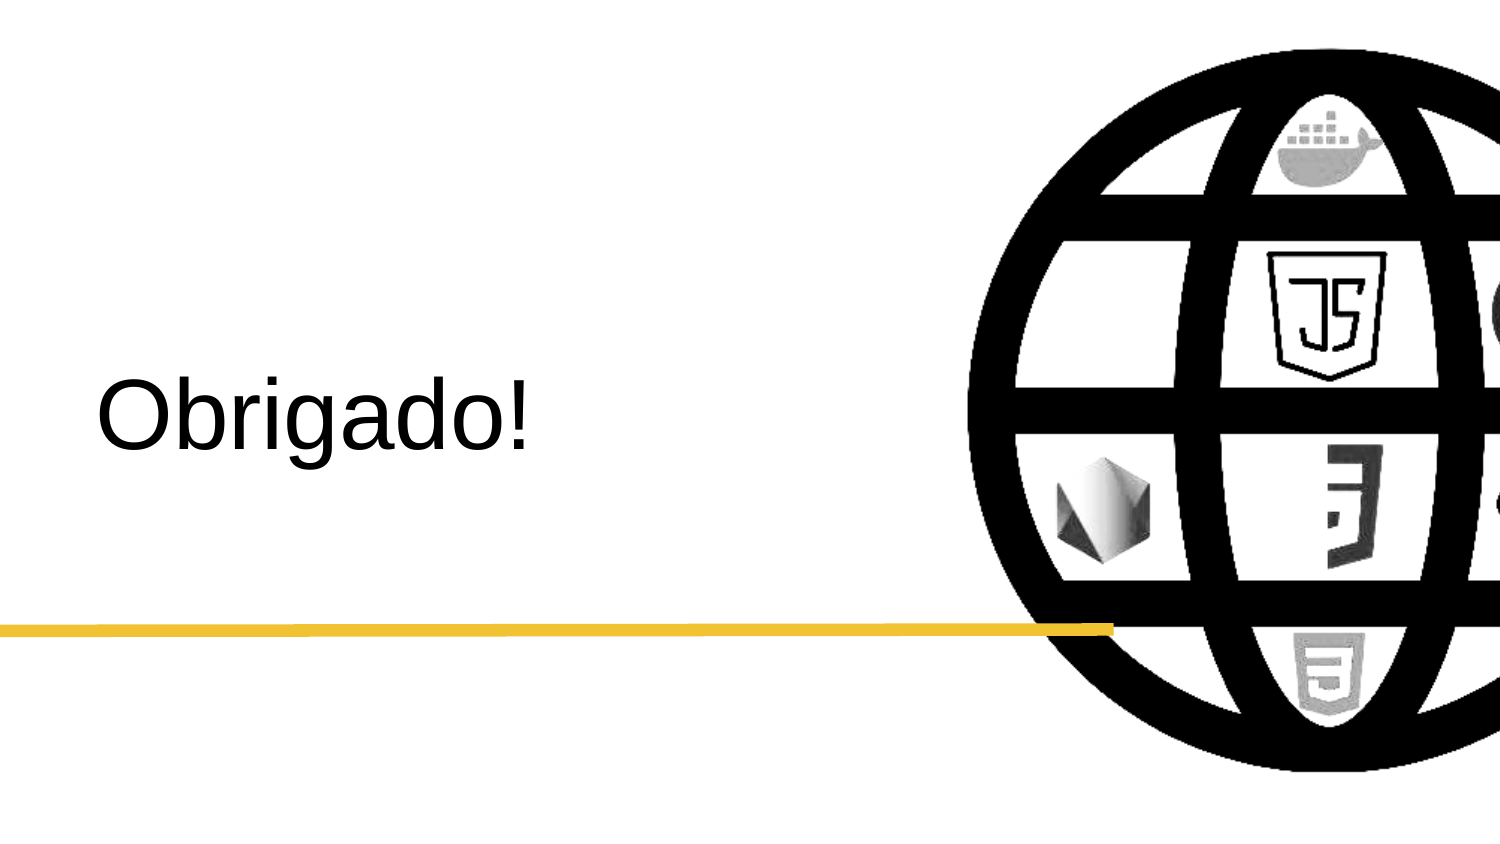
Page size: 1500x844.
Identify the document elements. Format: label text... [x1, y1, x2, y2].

picture [941, 0, 1500, 844]
title Obrigado! [80, 73, 1125, 745]
